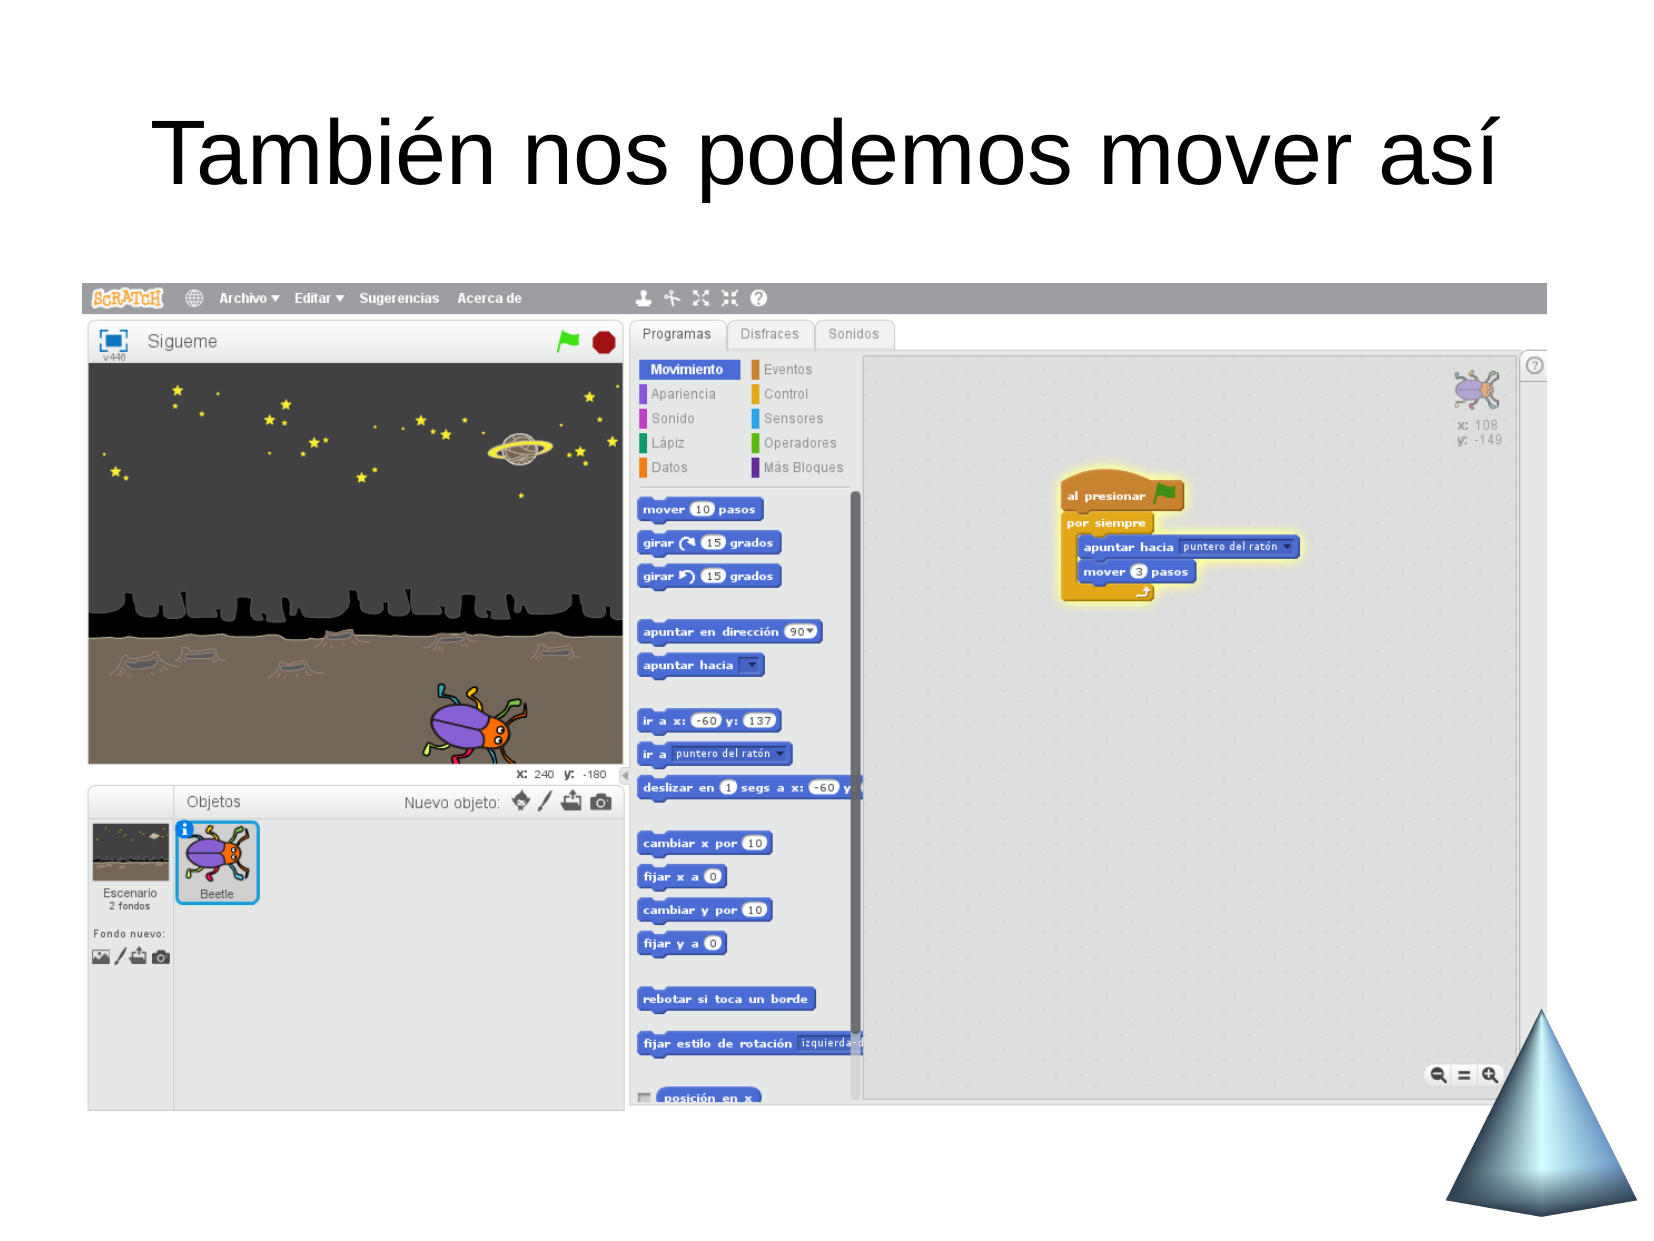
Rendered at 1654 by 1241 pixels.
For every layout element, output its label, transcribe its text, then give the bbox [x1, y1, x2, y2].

picture [82, 283, 1547, 1111]
title También nos podemos mover así [82, 49, 1571, 257]
